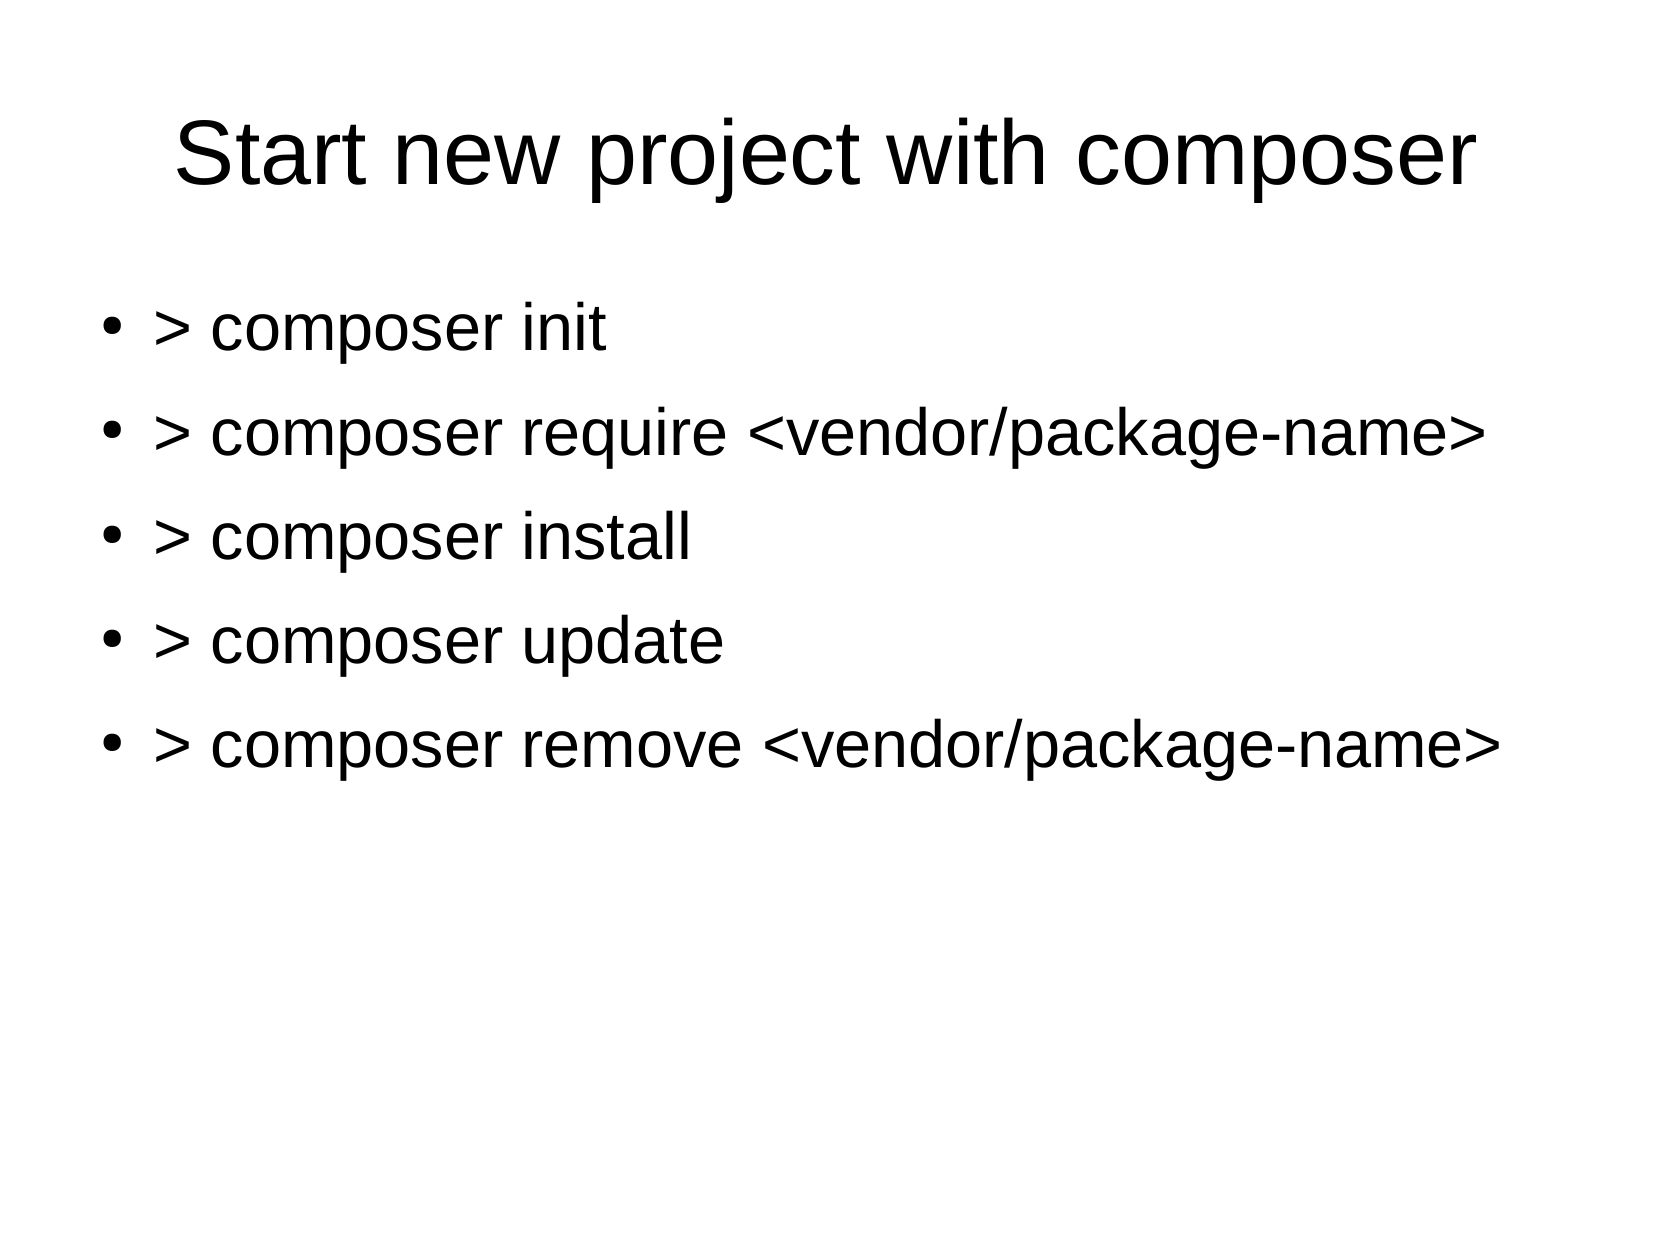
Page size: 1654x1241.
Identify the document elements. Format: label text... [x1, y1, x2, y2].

title Start new project with composer [82, 49, 1571, 257]
list > composer init > composer require <vendor/package-name> > composer install > composer update > composer remove <vendor/package-name> [82, 290, 1571, 1010]
